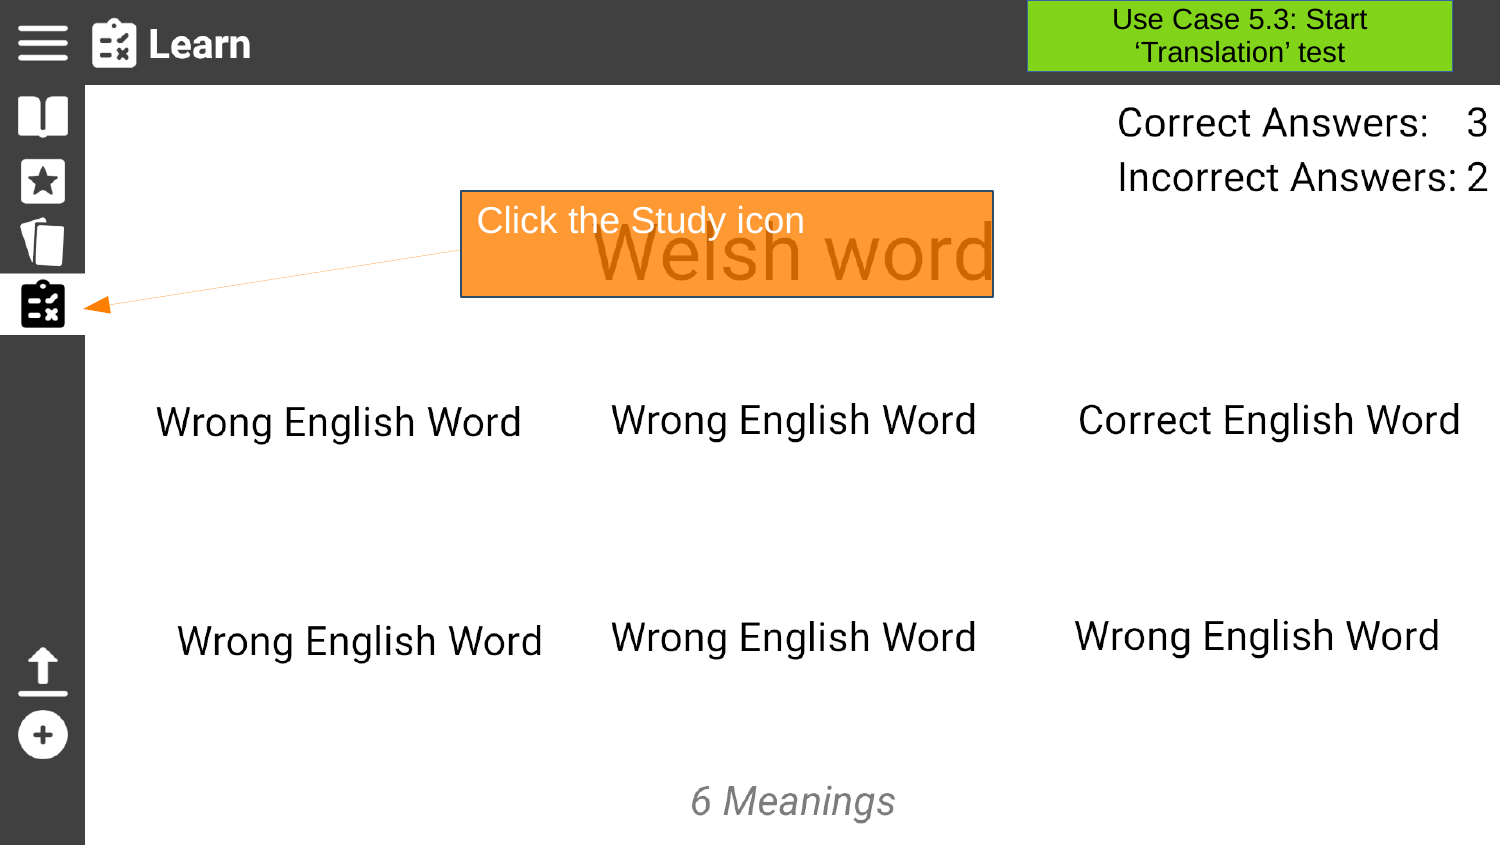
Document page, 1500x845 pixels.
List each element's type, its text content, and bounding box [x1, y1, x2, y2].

text_box Use Case 5.3: Start ‘Translation’ test [1027, 0, 1453, 72]
picture [0, 0, 1500, 845]
text_box Click the Study icon [460, 190, 993, 298]
